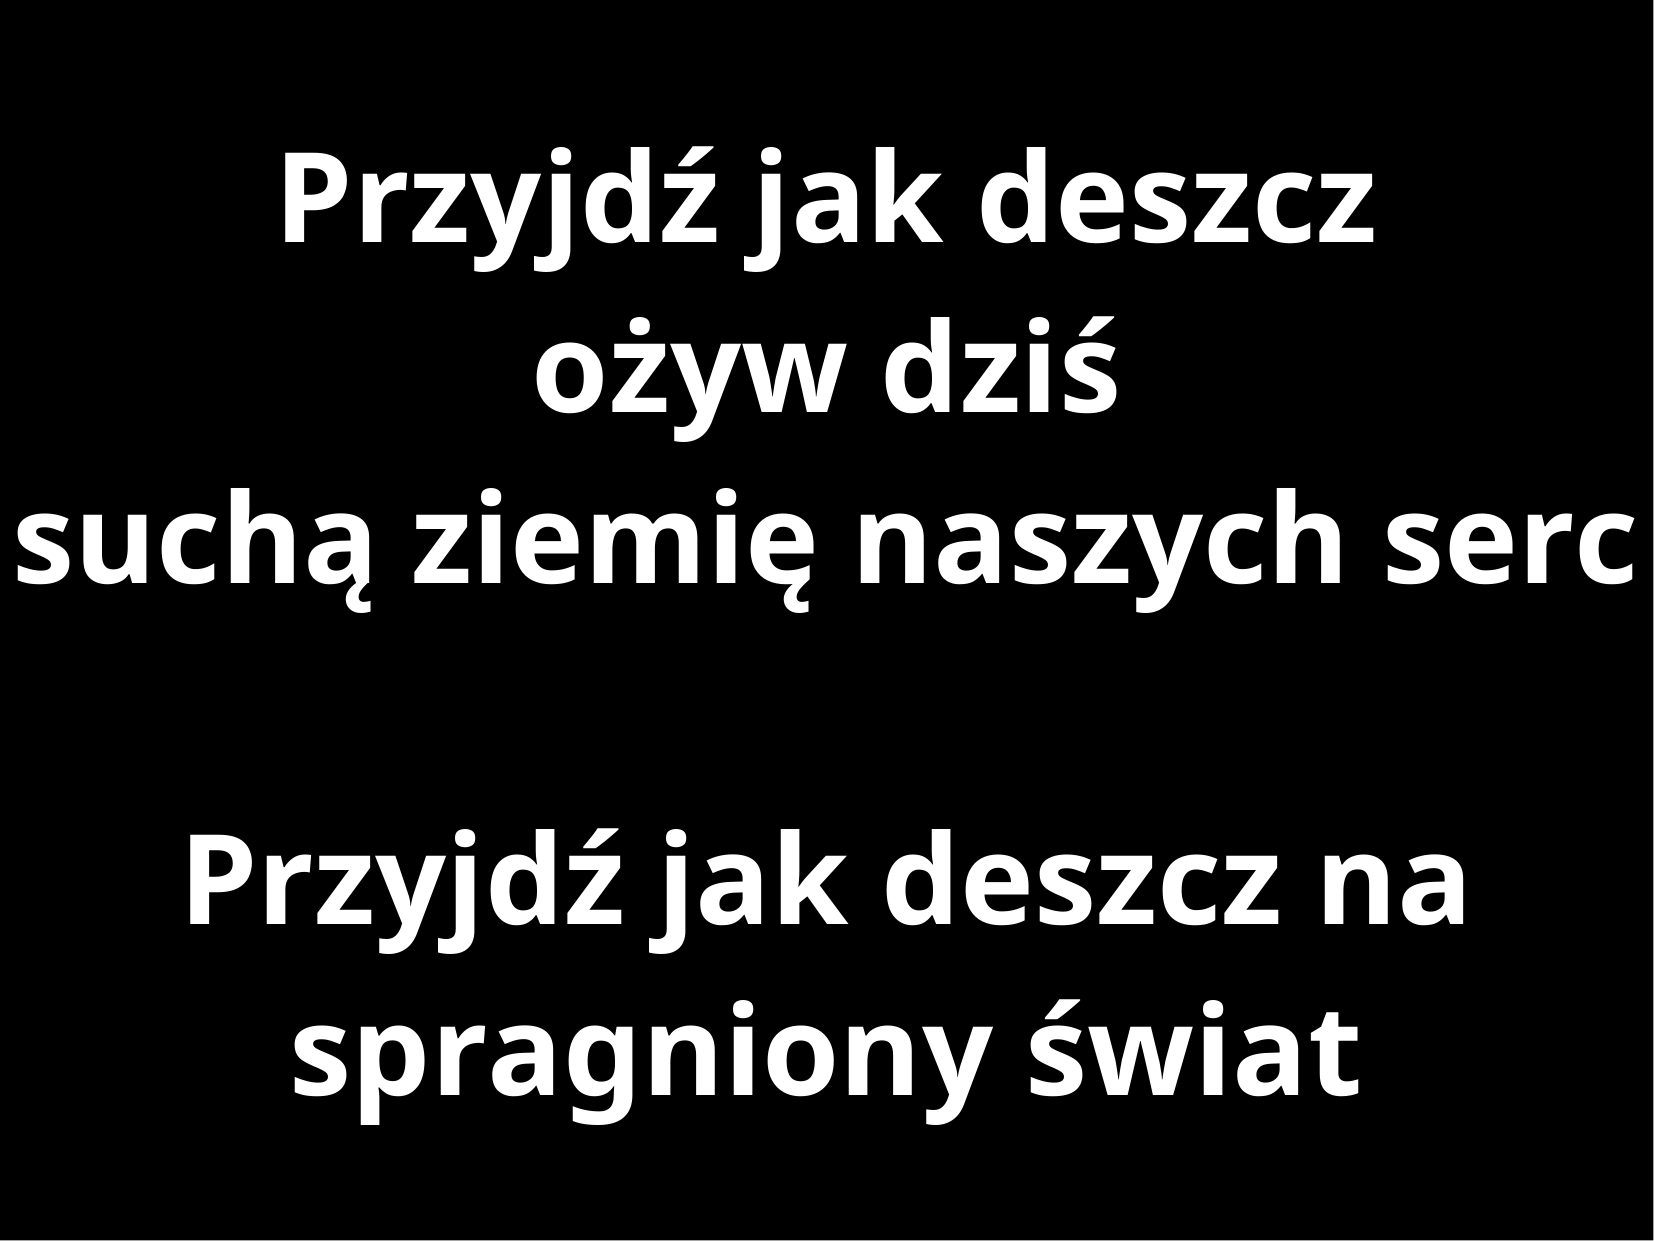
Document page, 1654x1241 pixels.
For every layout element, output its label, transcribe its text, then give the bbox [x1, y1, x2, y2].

title Przyjdź jak deszcz ożyw dziś suchą ziemię naszych serc Przyjdź jak deszcz na spragniony świat [0, 0, 1654, 1241]
